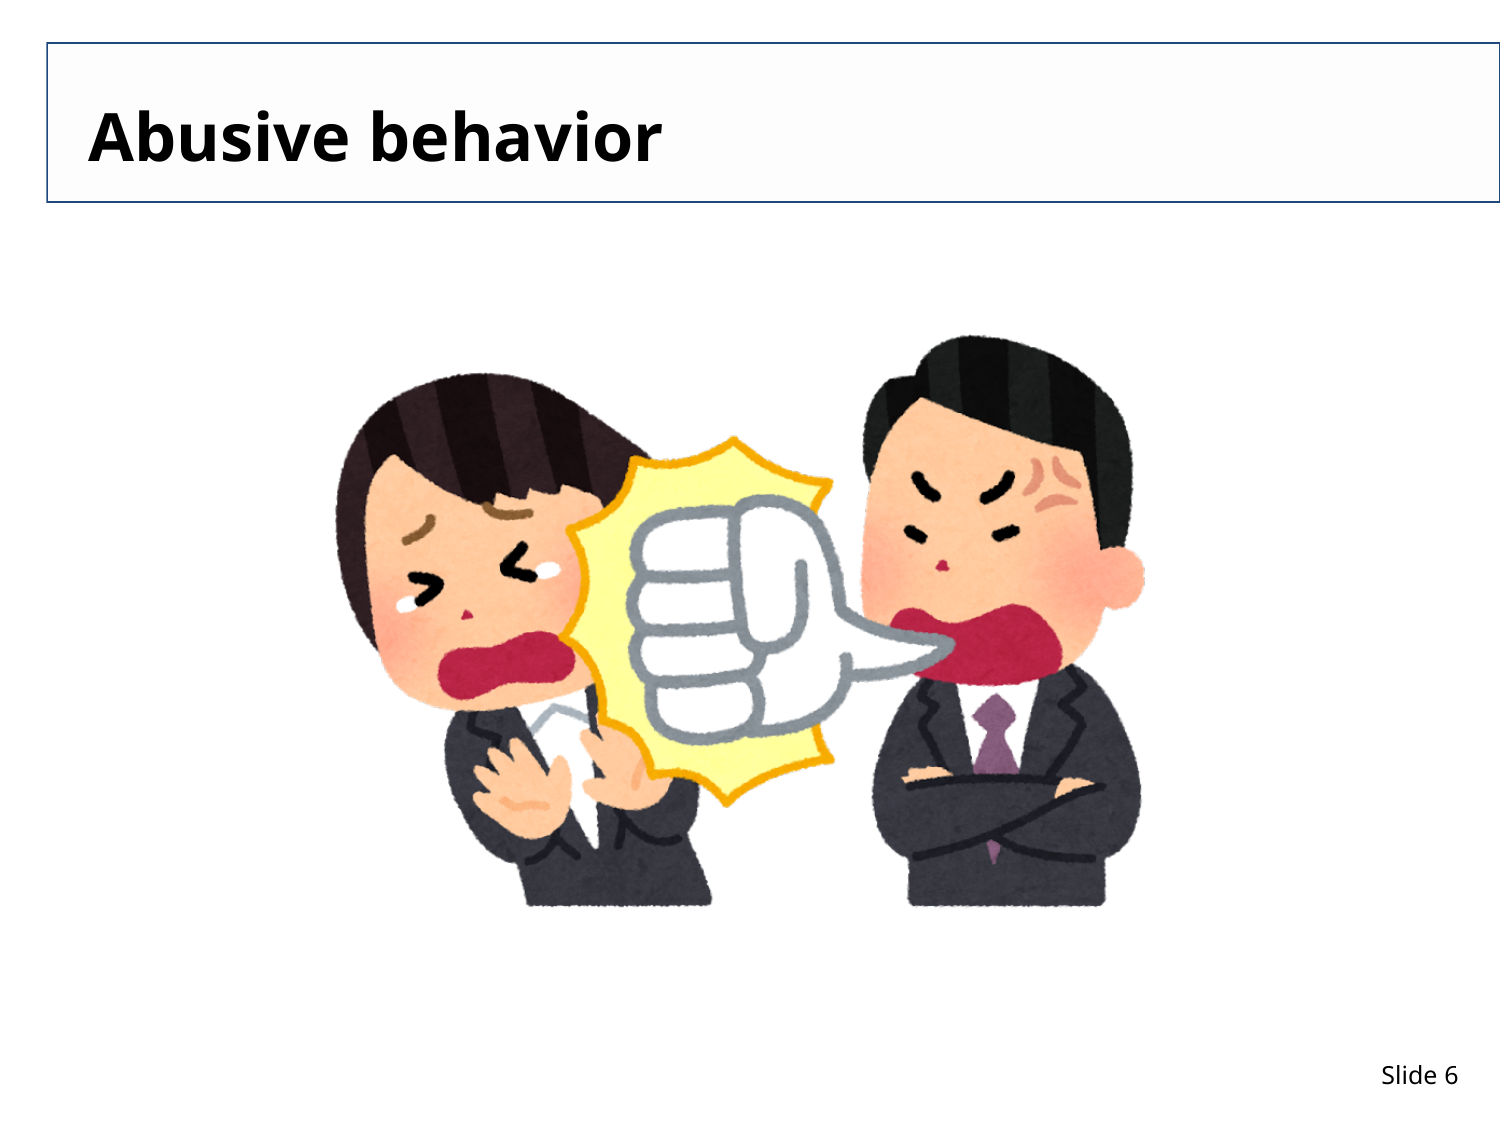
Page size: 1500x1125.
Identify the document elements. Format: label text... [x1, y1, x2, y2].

picture [319, 316, 1181, 946]
text_box Abusive behavior [88, 42, 1469, 176]
